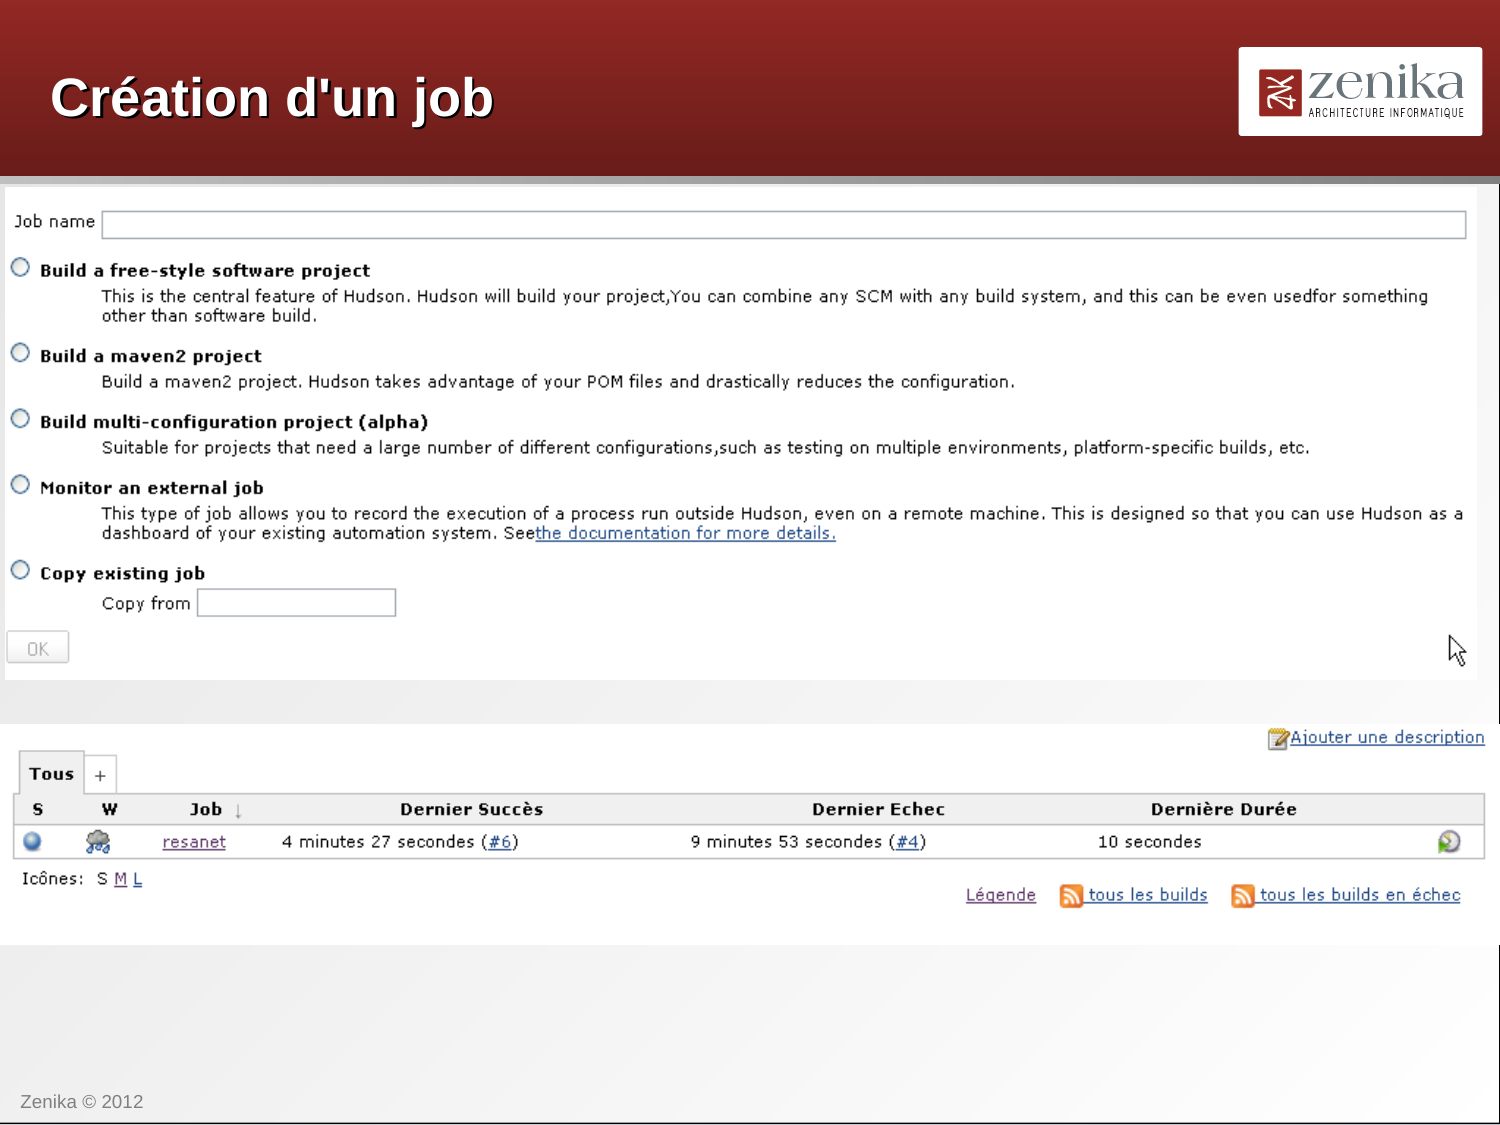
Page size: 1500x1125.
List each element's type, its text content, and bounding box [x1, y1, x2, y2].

title Création d'un job [50, 15, 1206, 180]
picture [1257, 58, 1464, 125]
picture [5, 187, 1477, 680]
picture [0, 724, 1500, 945]
